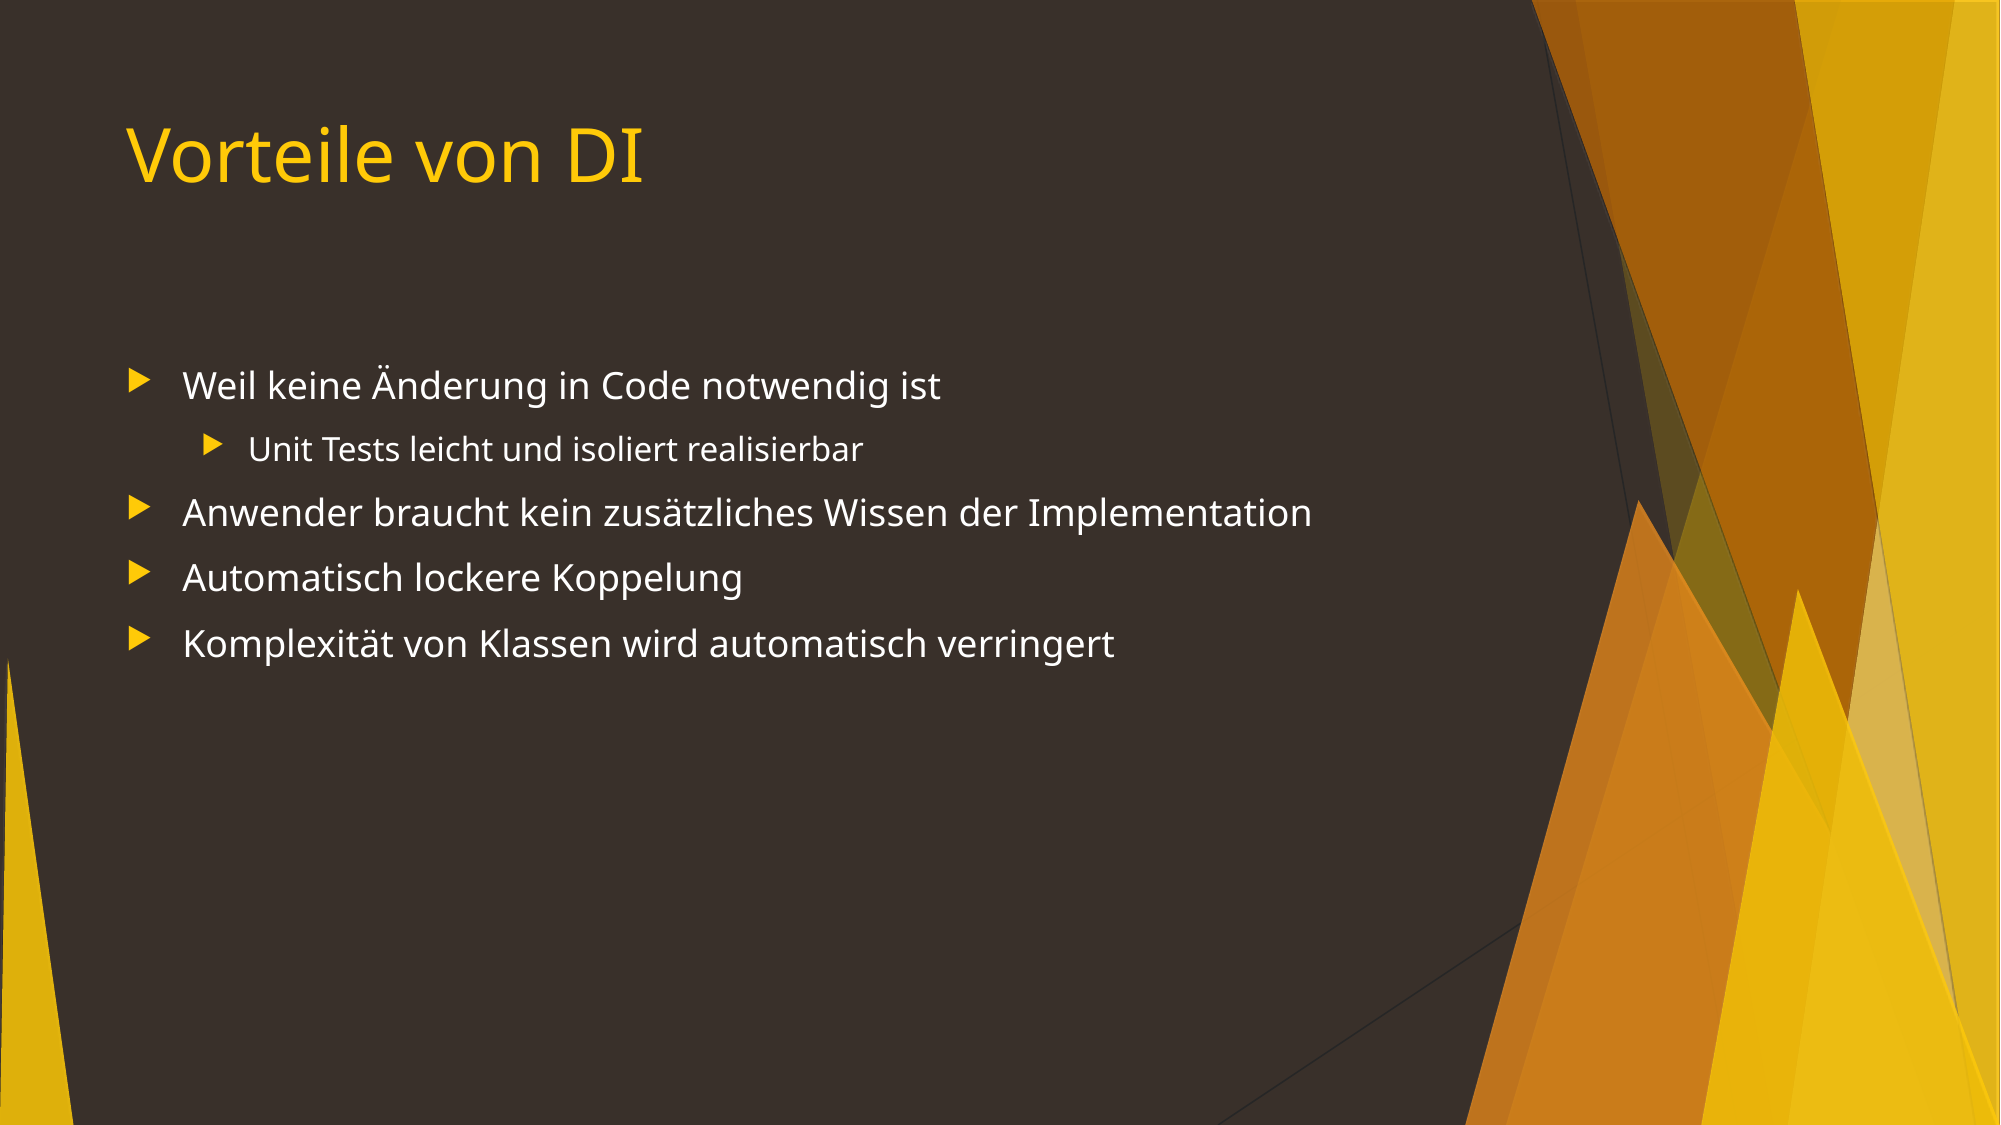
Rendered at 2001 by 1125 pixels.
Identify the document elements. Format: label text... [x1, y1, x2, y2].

title Vorteile von DI [111, 99, 1522, 317]
list Weil keine Änderung in Code notwendig ist Unit Tests leicht und isoliert realisierbar Anwender braucht kein zusätzliches Wissen der Implementation Automatisch lockere Koppelung Komplexität von Klassen wird automatisch verringert [111, 354, 1522, 992]
